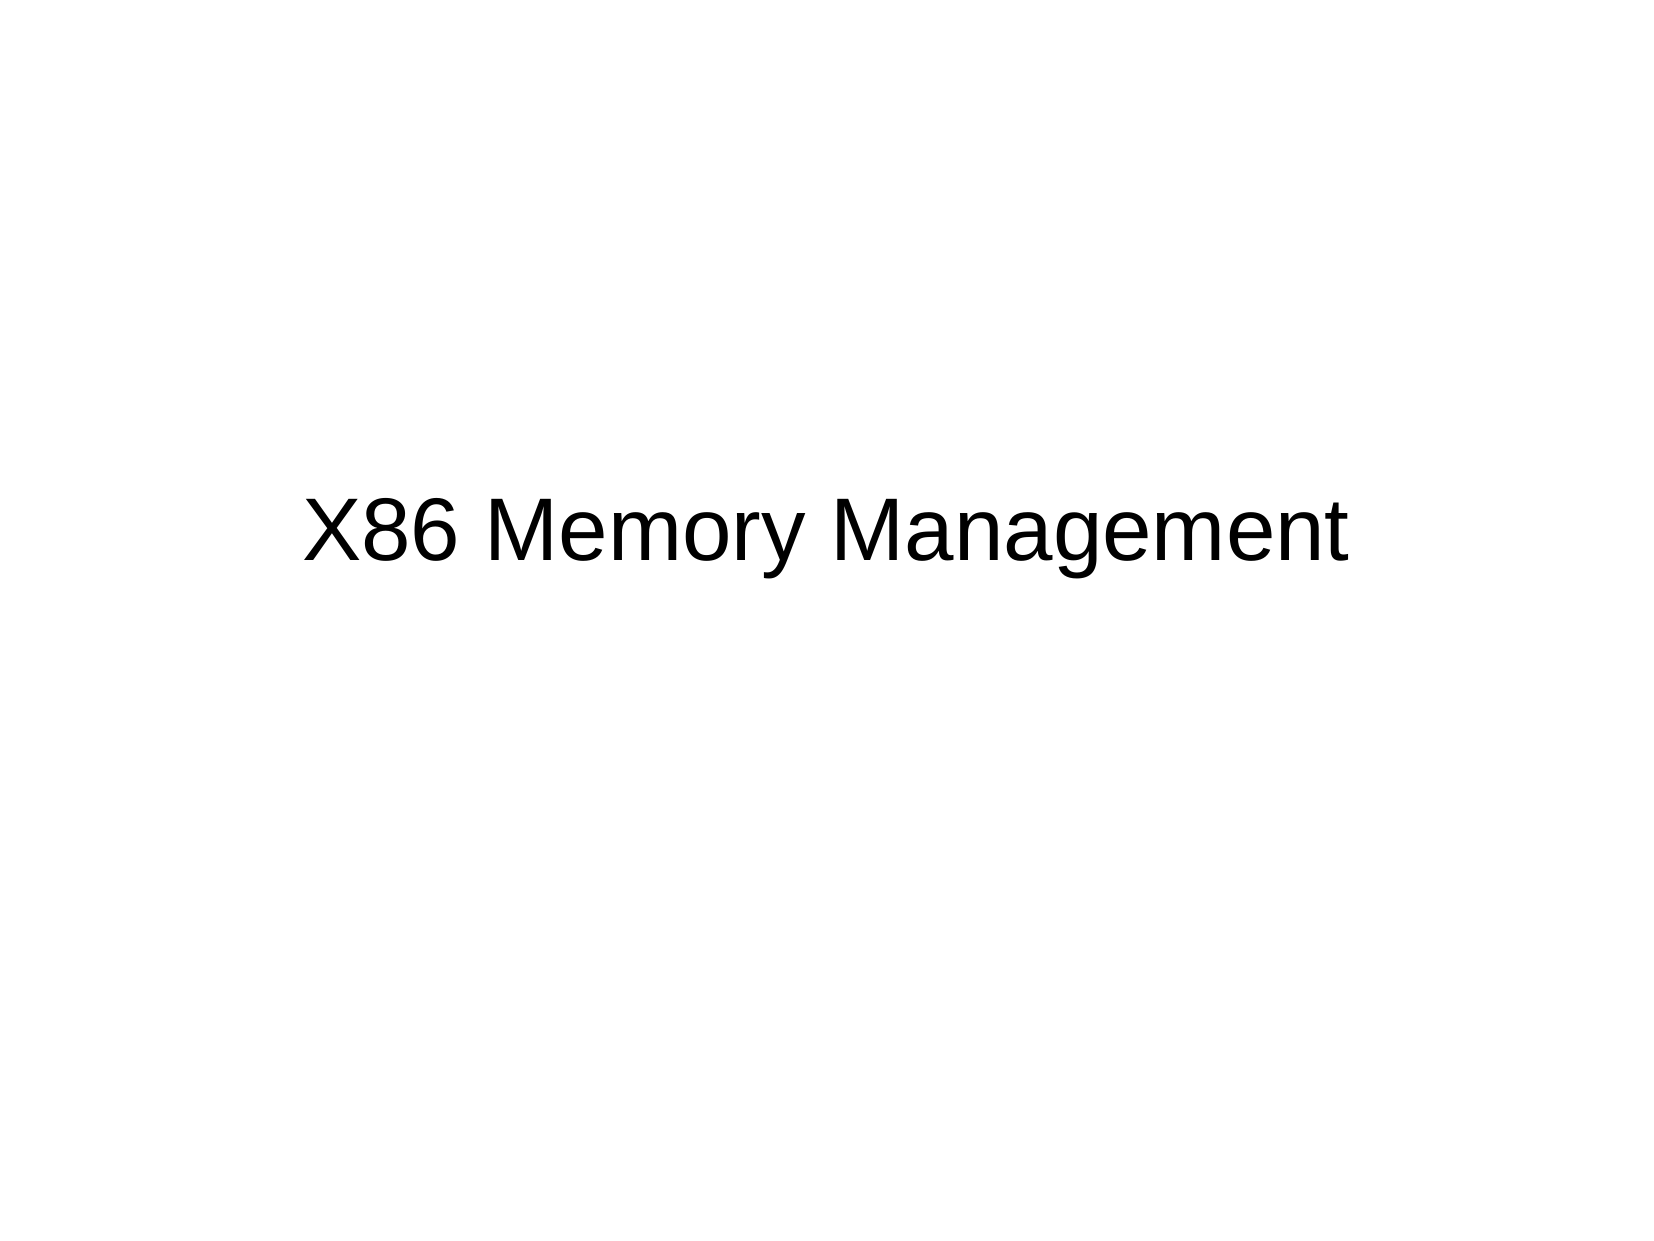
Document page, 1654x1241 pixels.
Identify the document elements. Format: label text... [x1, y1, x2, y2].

subtitle X86 Memory Management [82, 49, 1571, 1010]
